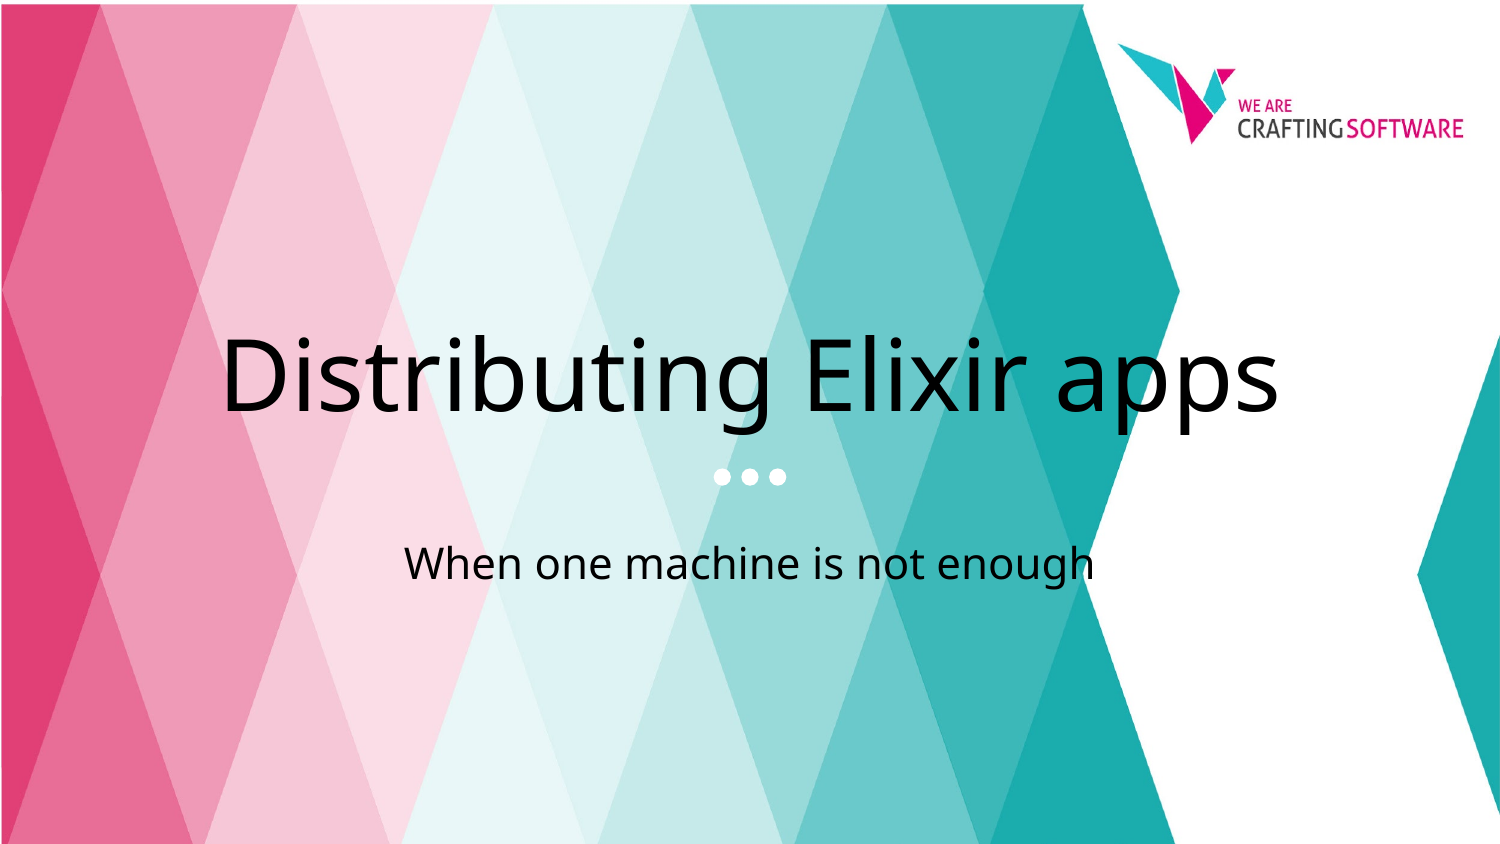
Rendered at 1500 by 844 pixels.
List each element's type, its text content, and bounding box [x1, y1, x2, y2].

picture [0, 0, 1500, 844]
subtitle When one machine is not enough [110, 520, 1390, 651]
title Distributing Elixir apps [110, 162, 1390, 447]
